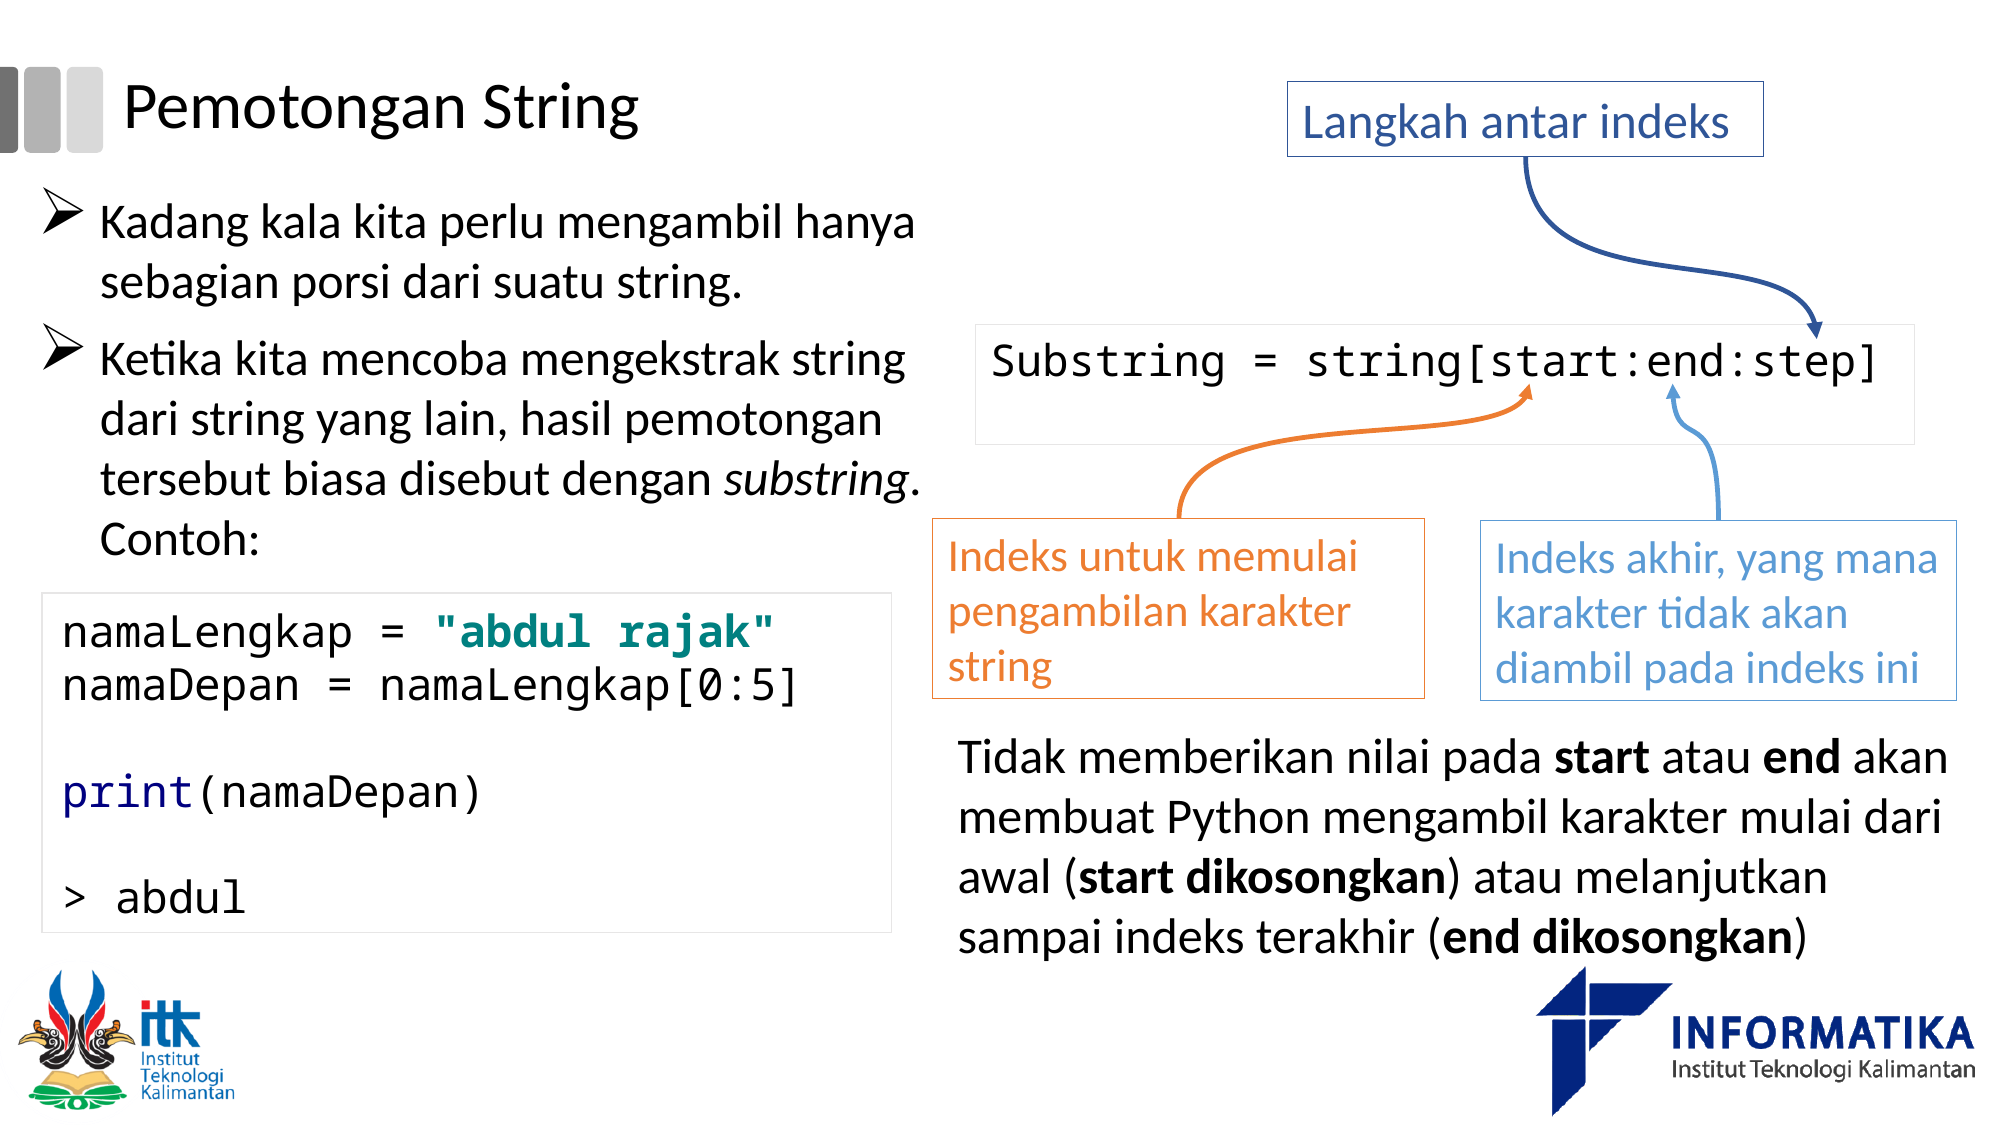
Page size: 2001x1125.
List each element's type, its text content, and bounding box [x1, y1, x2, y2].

title Pemotongan String [103, 50, 1829, 150]
text_box Tidak memberikan nilai pada start atau end akan membuat Python mengambil karakter mulai dari awal (start dikosongkan) atau melanjutkan sampai indeks terakhir (end dikosongkan) [942, 716, 1988, 972]
text_box Substring = string[start:end:step] [975, 324, 1915, 445]
text_box Langkah antar indeks [1287, 81, 1764, 157]
picture [1534, 972, 1976, 1118]
text_box namaLengkap = "abdul rajak" namaDepan = namaLengkap[0:5] print(namaDepan) > abdul [41, 593, 892, 933]
text_box Indeks akhir, yang mana karakter tidak akan diambil pada indeks ini [1480, 520, 1957, 701]
picture [0, 935, 253, 1125]
text_box Kadang kala kita perlu mengambil hanya sebagian porsi dari suatu string. Ketika kita mencoba mengekstrak string dari string yang lain, hasil pemotongan tersebut biasa disebut dengan substring. Contoh: [22, 181, 941, 573]
text_box Indeks untuk memulai pengambilan karakter string [932, 518, 1425, 699]
